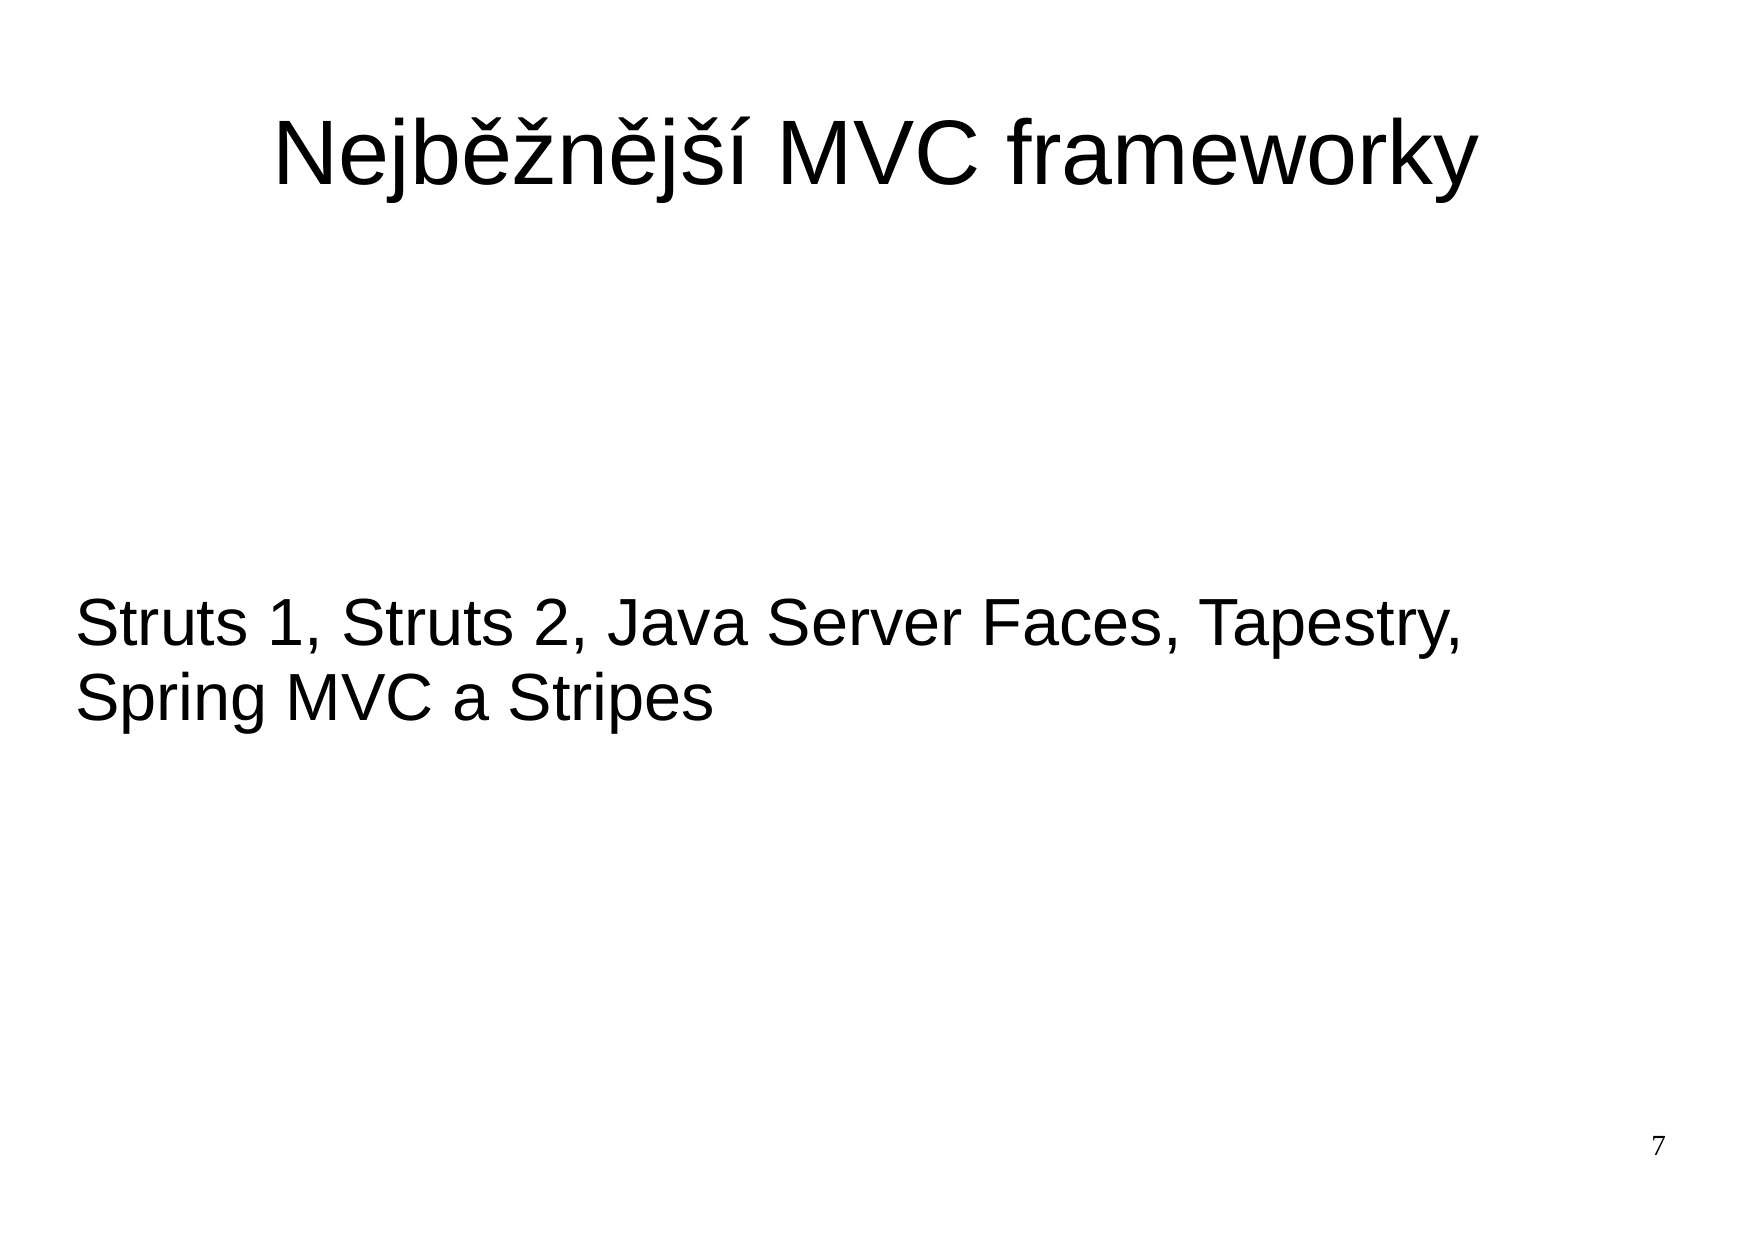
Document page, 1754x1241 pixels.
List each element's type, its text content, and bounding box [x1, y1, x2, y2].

title Nejběžnější MVC frameworky [87, 56, 1667, 250]
subtitle Struts 1, Struts 2, Java Server Faces, Tapestry, Spring MVC a Stripes [75, 295, 1654, 1099]
